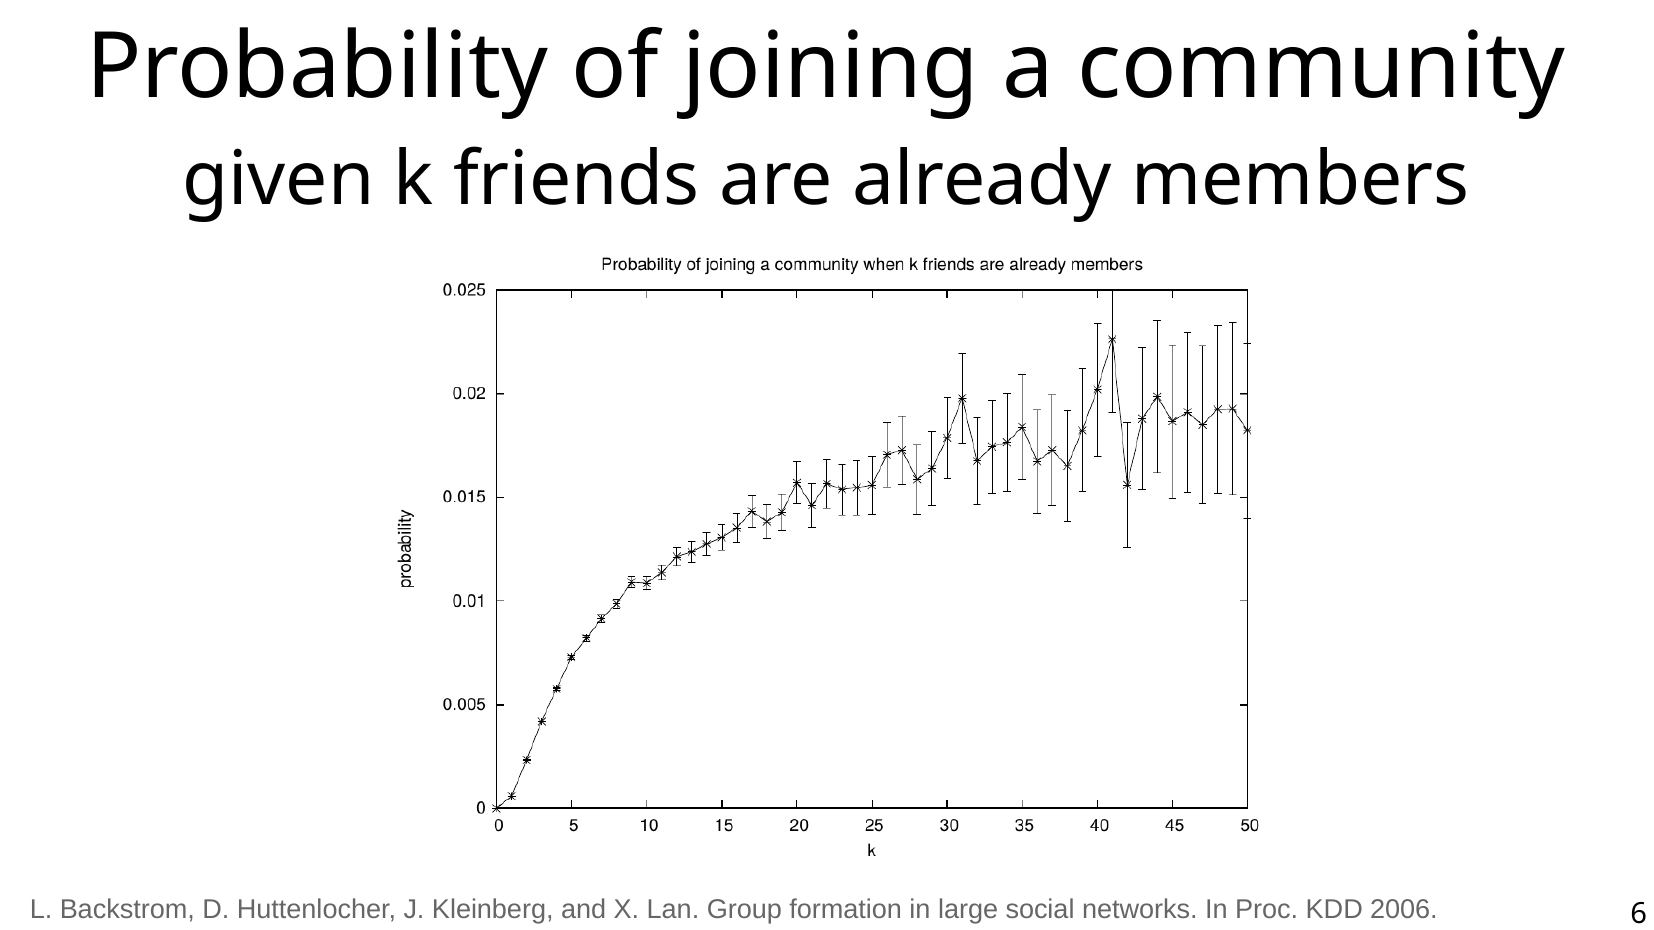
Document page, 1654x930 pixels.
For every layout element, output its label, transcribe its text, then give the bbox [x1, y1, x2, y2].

text_box L. Backstrom, D. Huttenlocher, J. Kleinberg, and X. Lan. Group formation in large social networks. In Proc. KDD 2006. [15, 886, 1636, 930]
title Probability of joining a community given k friends are already members [82, 1, 1571, 225]
picture [383, 239, 1279, 863]
